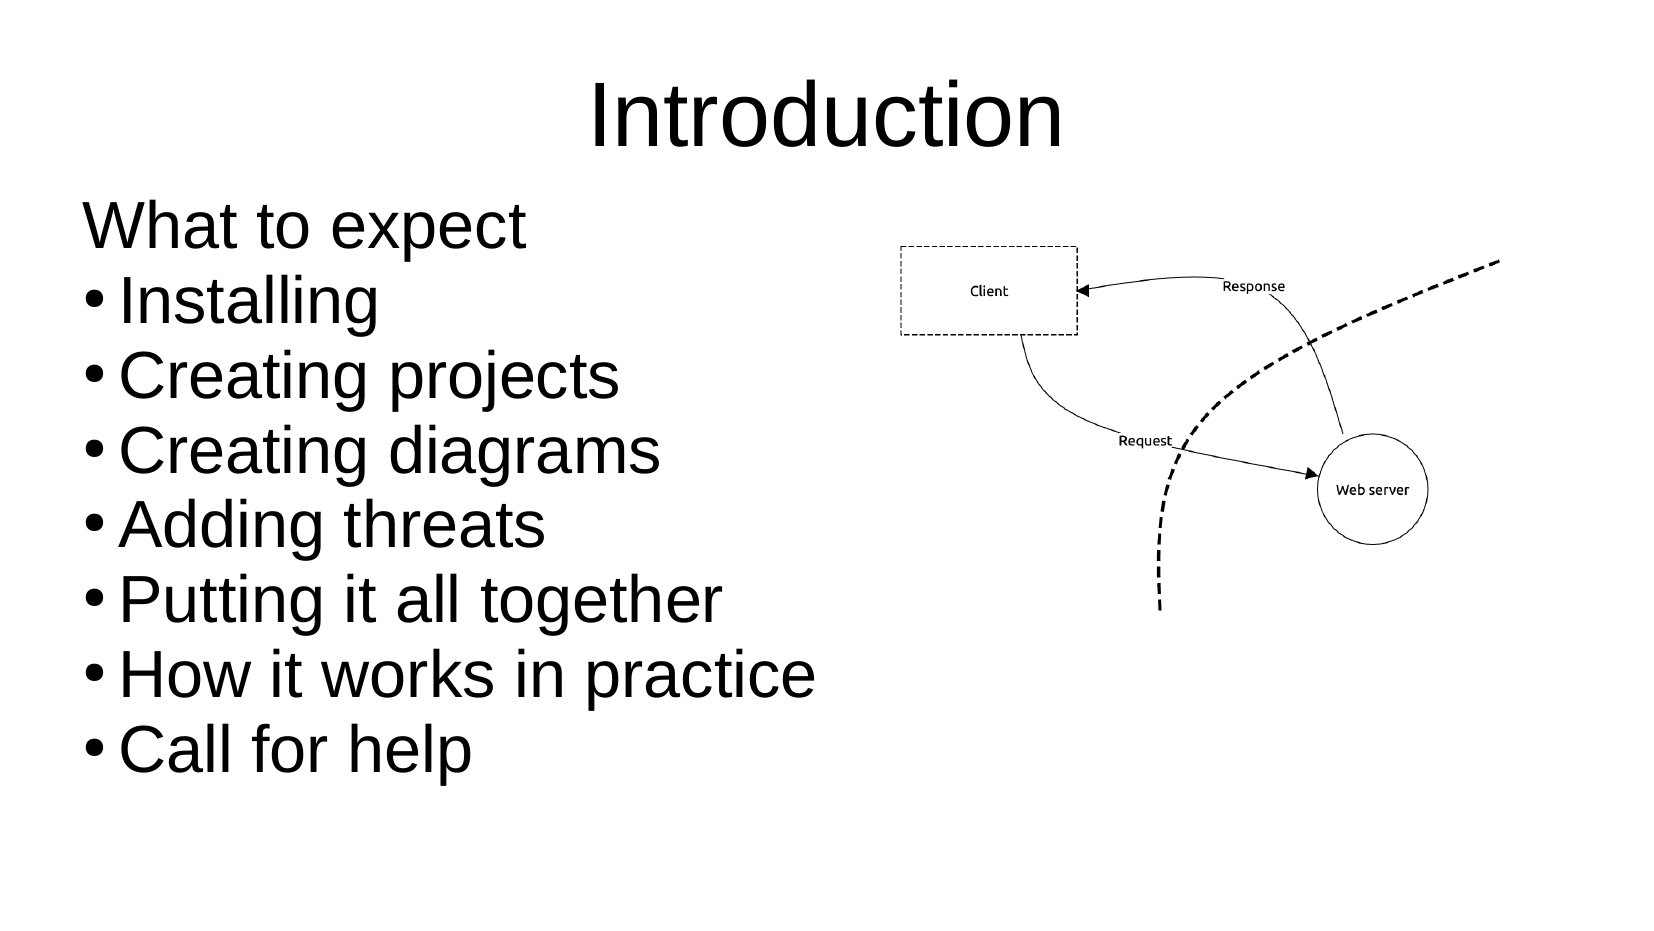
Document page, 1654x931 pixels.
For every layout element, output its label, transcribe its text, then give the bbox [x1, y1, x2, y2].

picture [862, 201, 1529, 638]
title Introduction [82, 37, 1571, 188]
subtitle What to expect Installing Creating projects Creating diagrams Adding threats Putting it all together How it works in practice Call for help [82, 188, 1571, 787]
